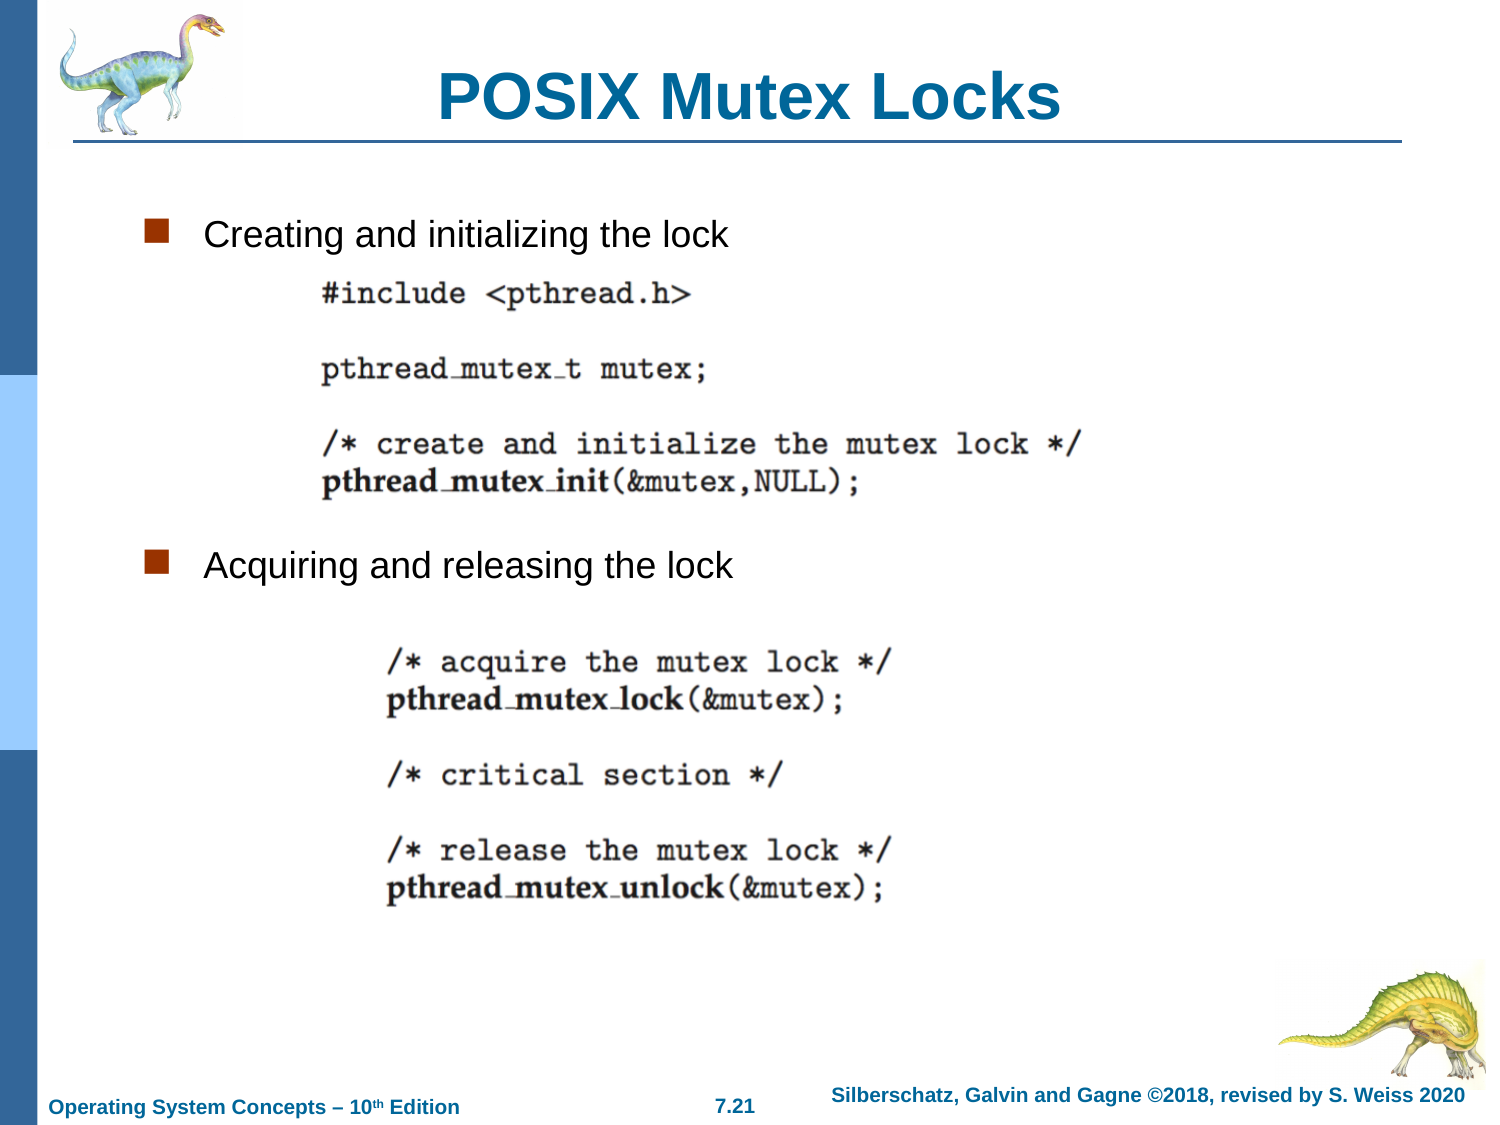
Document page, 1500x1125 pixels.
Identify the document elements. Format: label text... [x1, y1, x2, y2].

picture [1148, 1087, 1156, 1092]
title POSIX Mutex Locks [75, 45, 1426, 141]
list Creating and initializing the lock Acquiring and releasing the lock [132, 202, 1483, 946]
picture [1275, 959, 1486, 1090]
picture [289, 257, 1126, 531]
picture [344, 618, 953, 934]
picture [46, 0, 243, 149]
